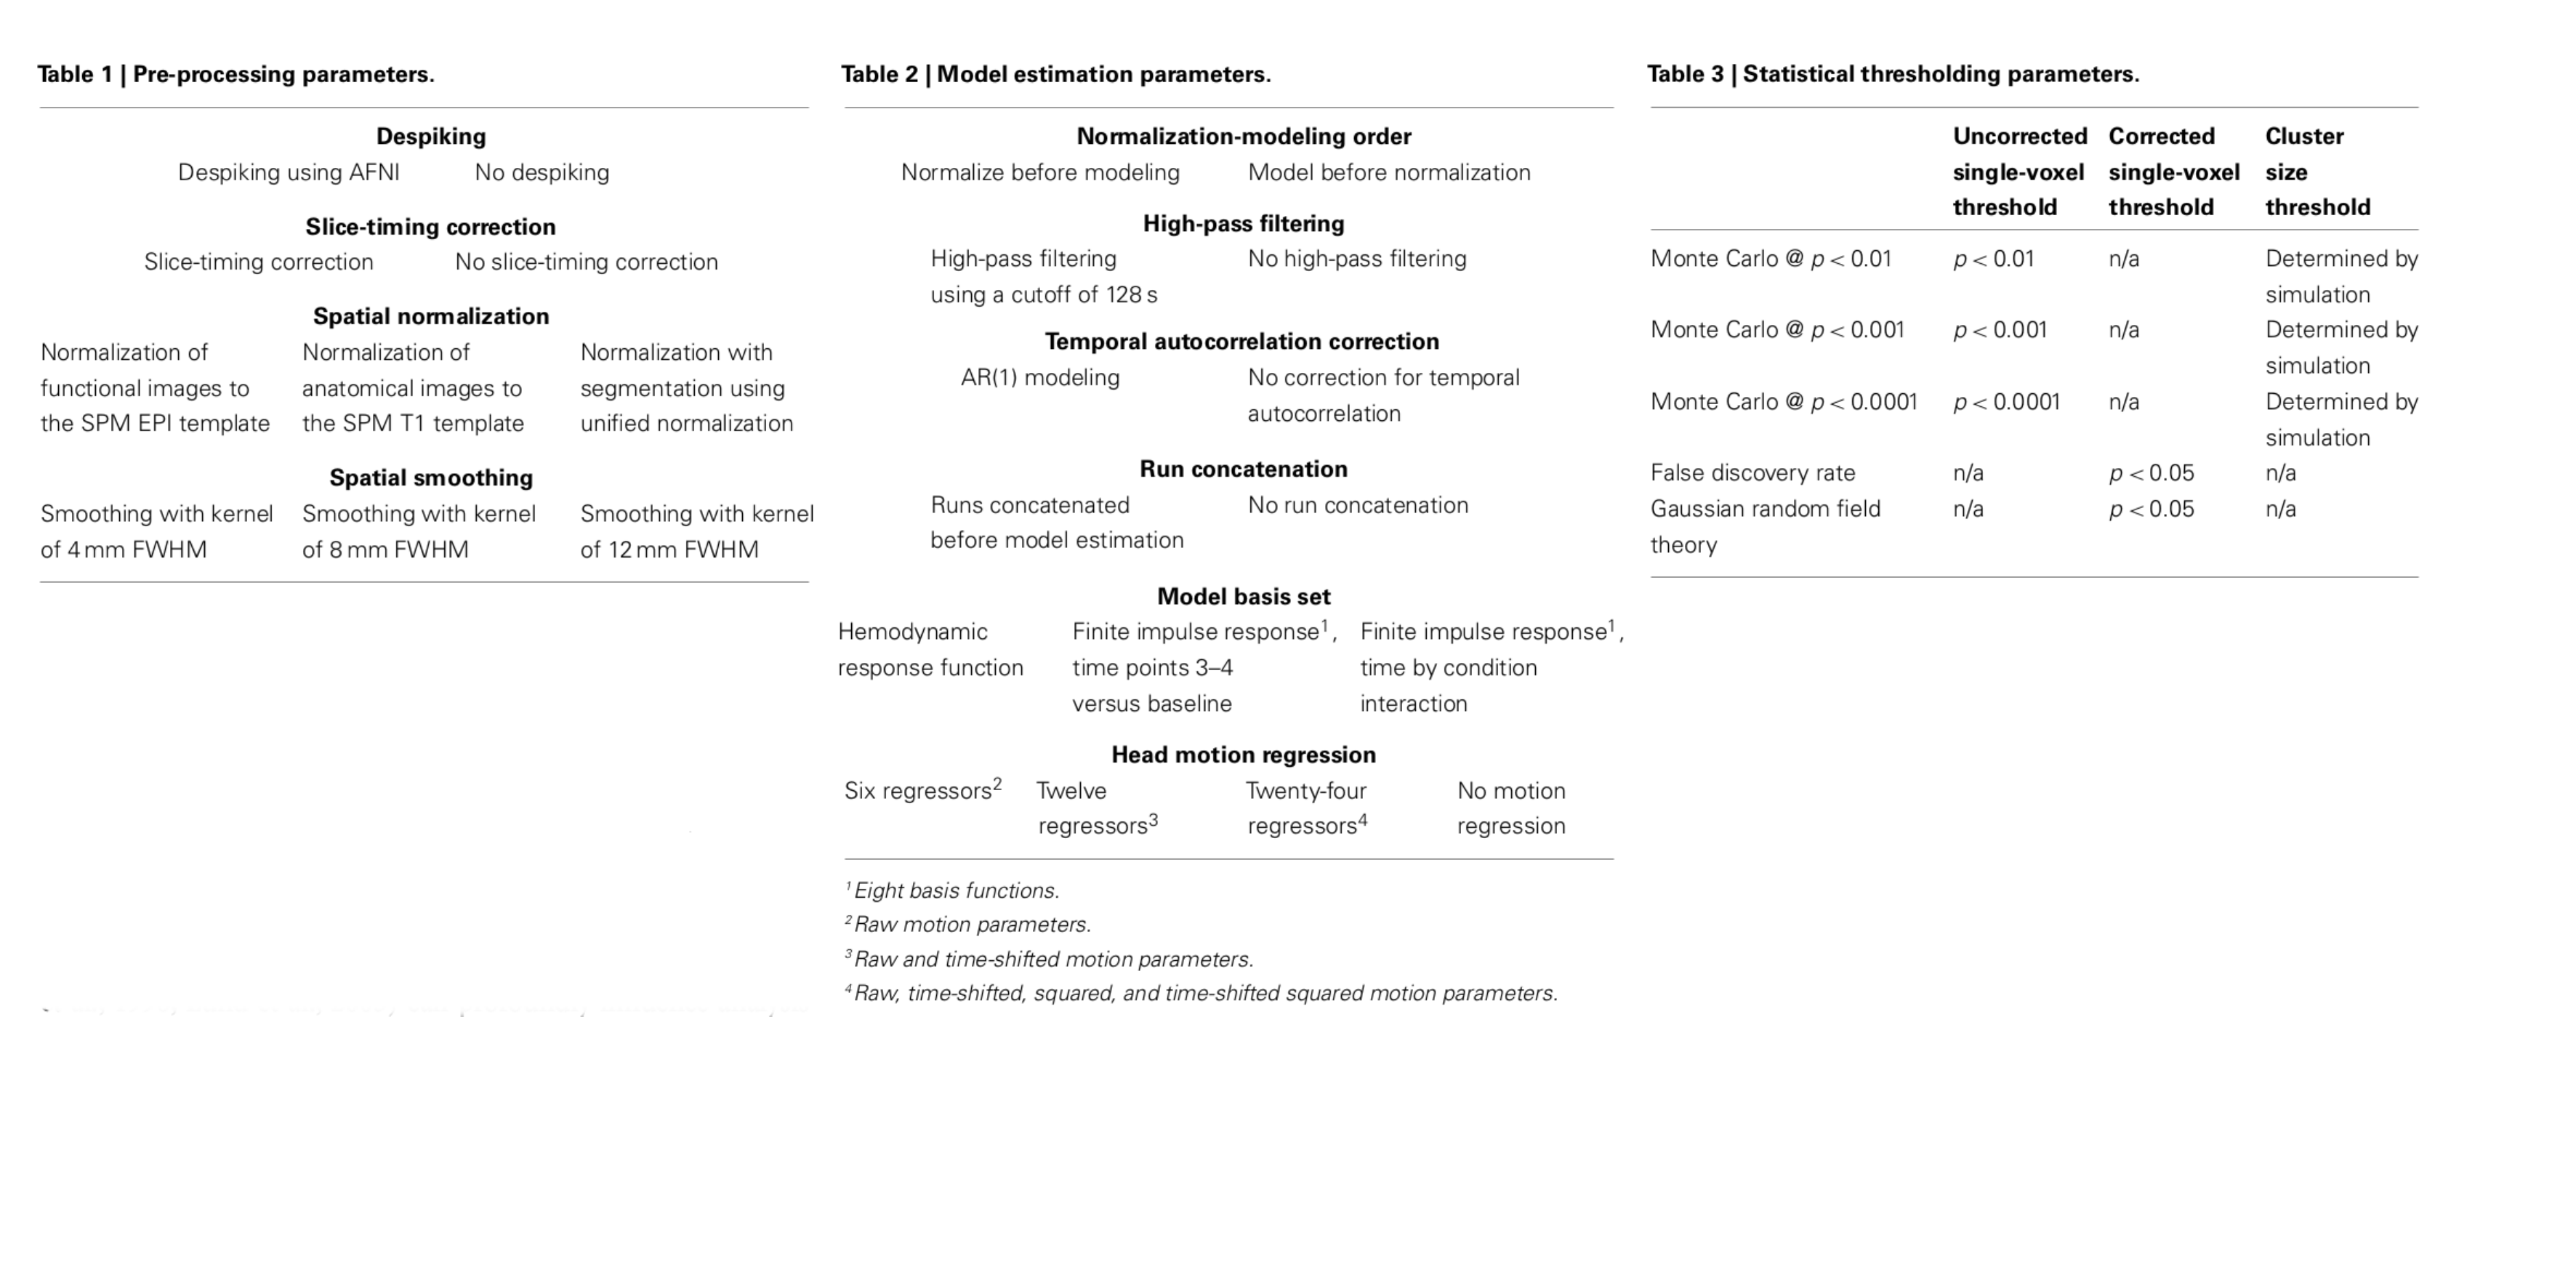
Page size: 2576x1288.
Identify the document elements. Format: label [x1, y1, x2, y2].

picture [19, 34, 2434, 1017]
